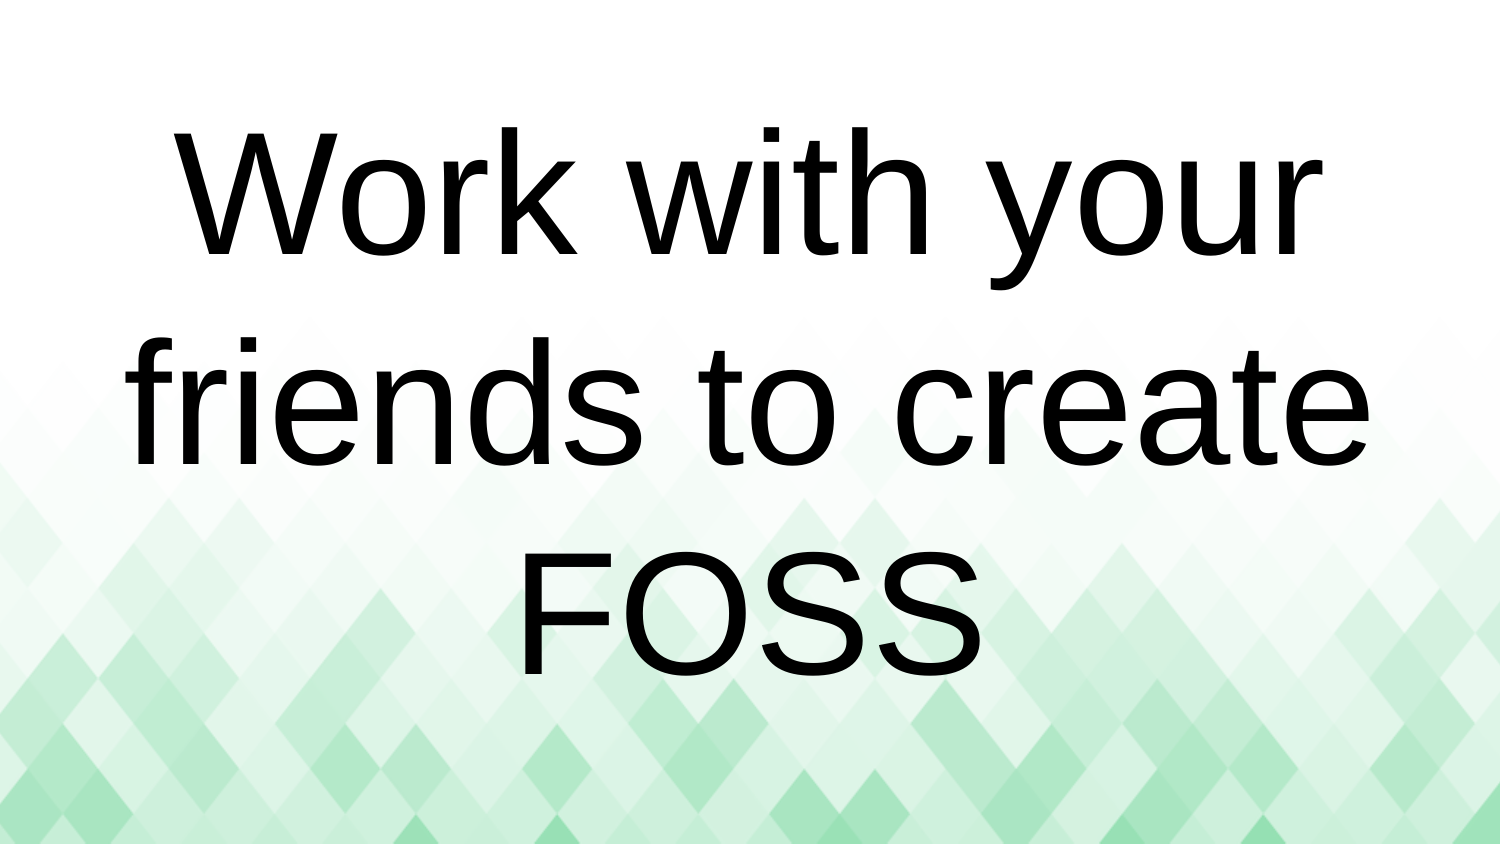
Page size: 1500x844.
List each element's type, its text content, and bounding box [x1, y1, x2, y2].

picture [0, 0, 1500, 844]
title Work with your friends to create FOSS [51, 64, 1449, 781]
